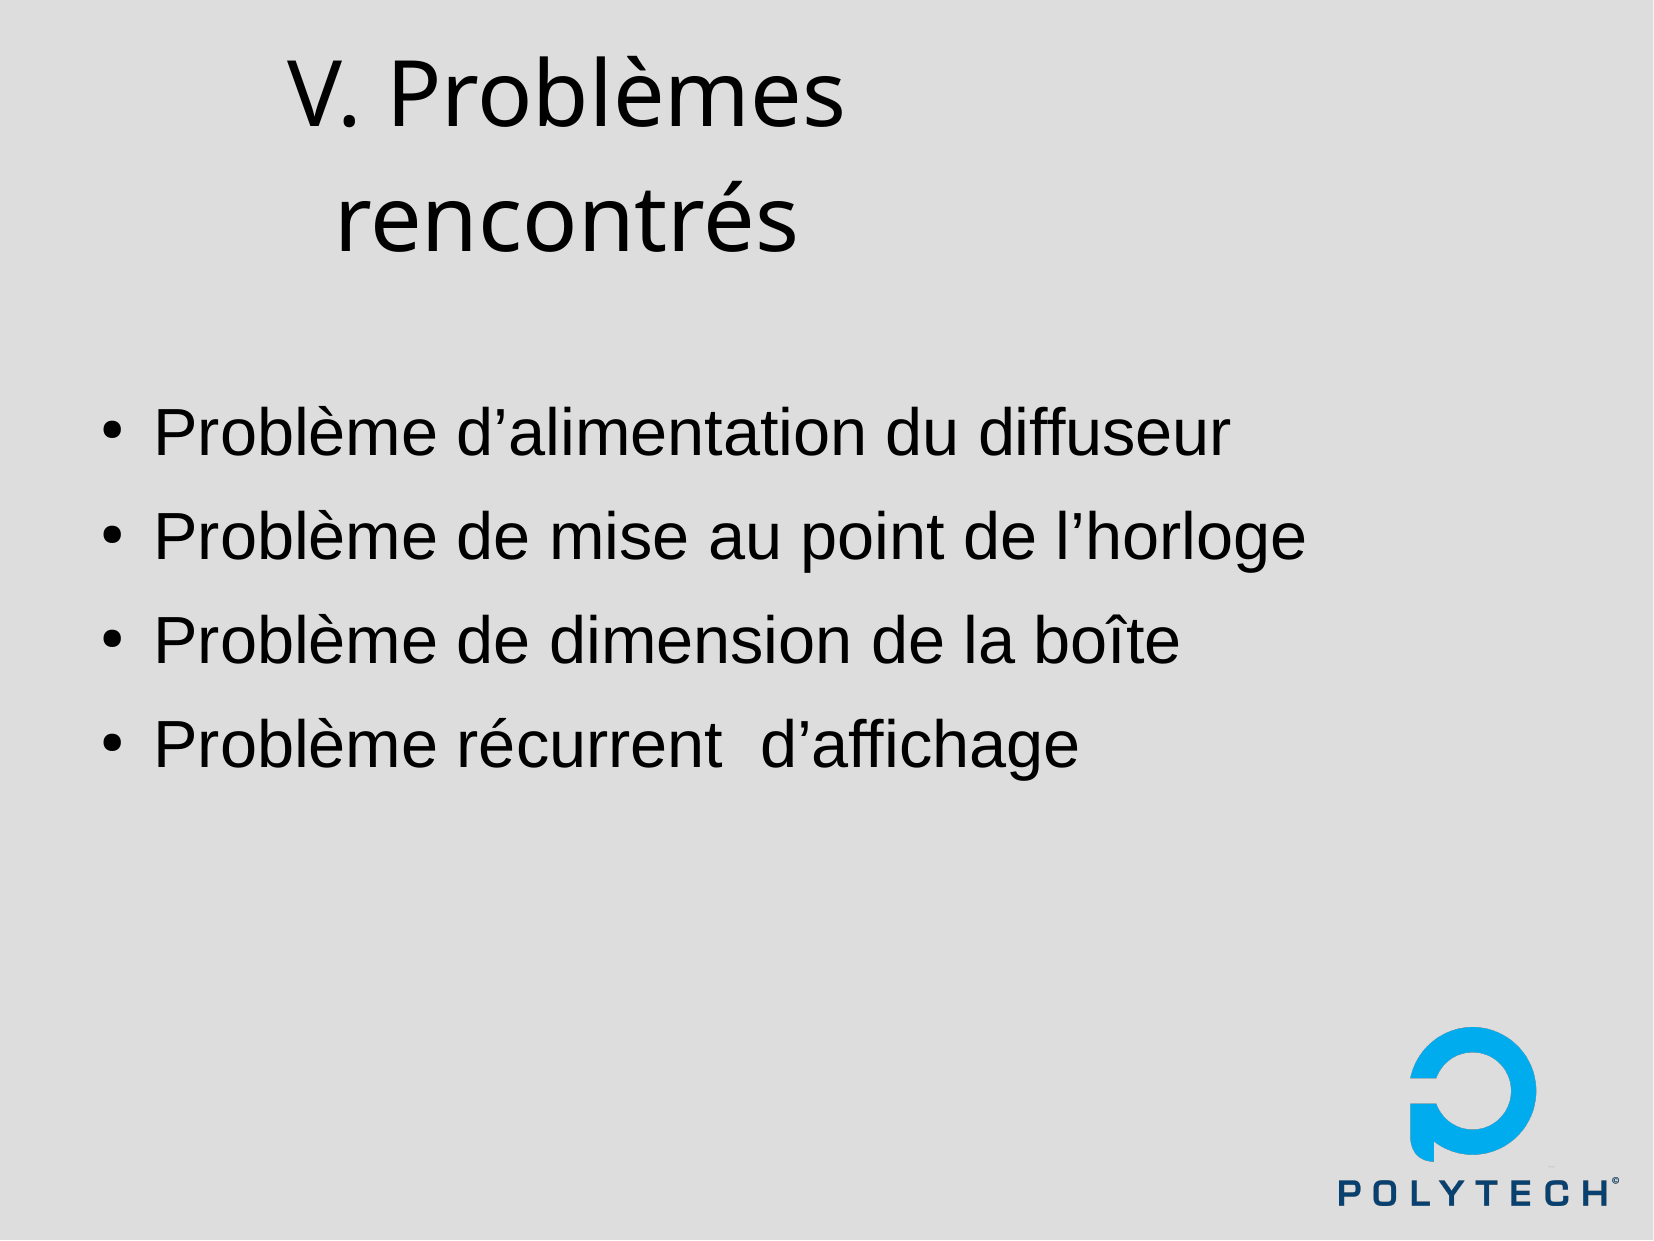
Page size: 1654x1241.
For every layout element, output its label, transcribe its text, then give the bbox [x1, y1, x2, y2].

list Problème d’alimentation du diffuseur Problème de mise au point de l’horloge Problème de dimension de la boîte Problème récurrent d’affichage [82, 290, 1571, 1010]
picture [1339, 1027, 1619, 1206]
title V. Problèmes rencontrés [82, 49, 1052, 257]
